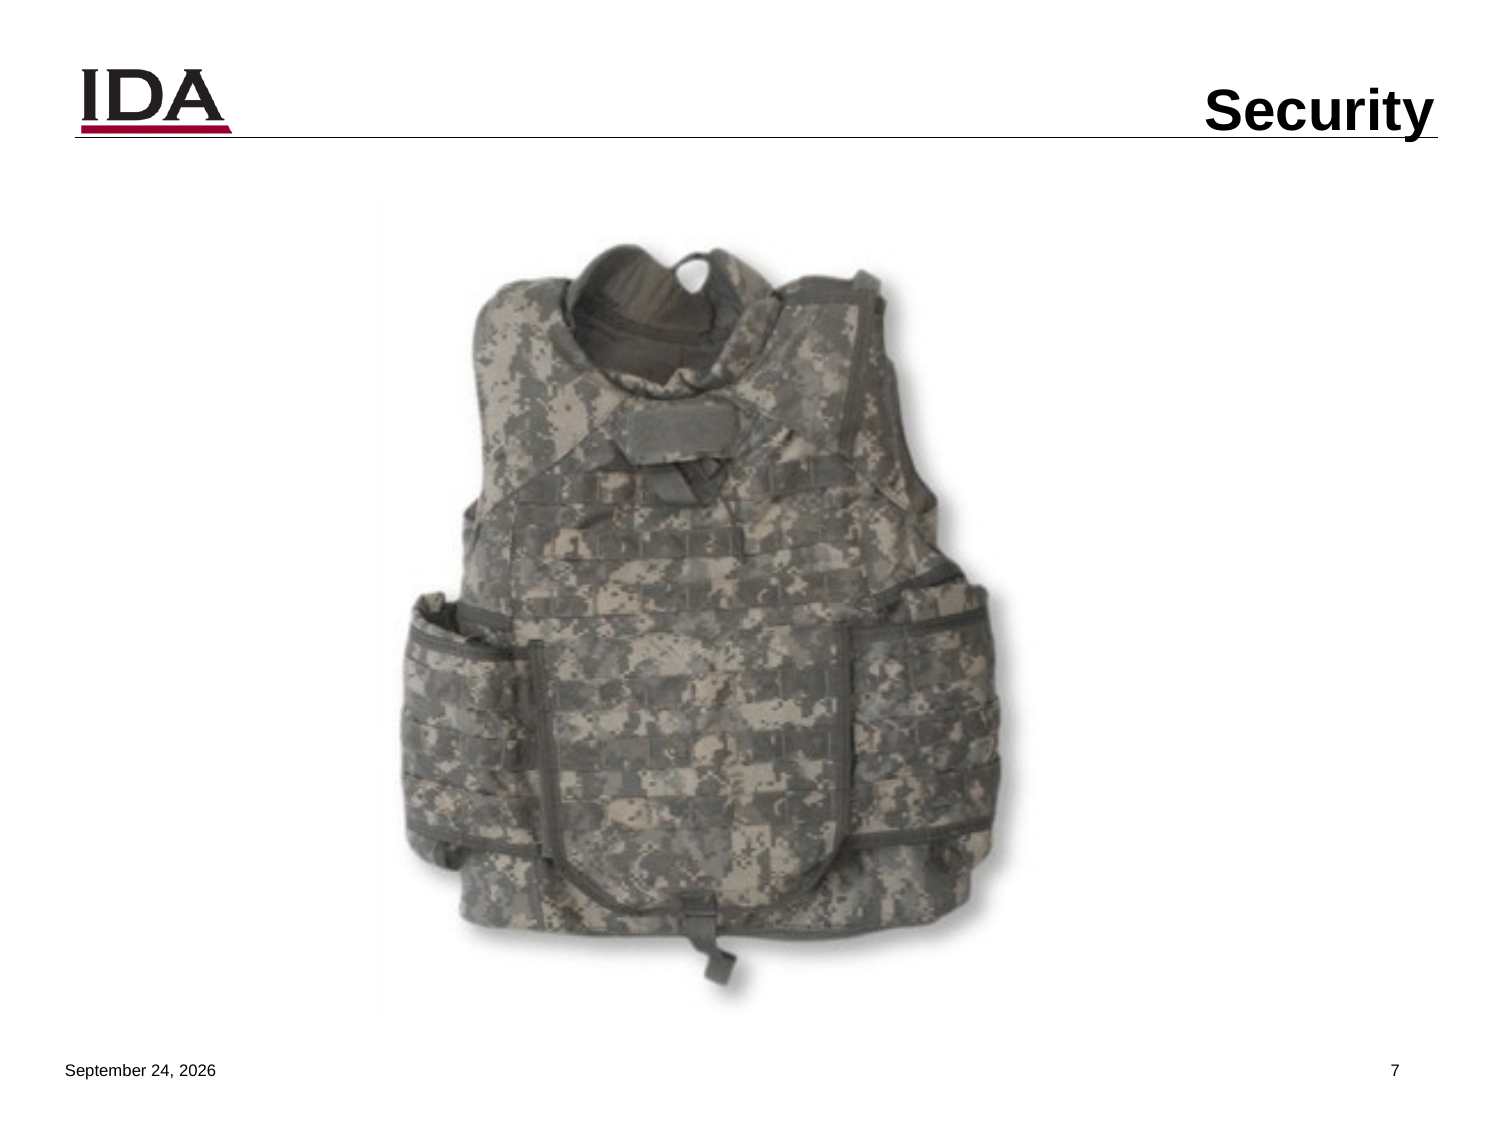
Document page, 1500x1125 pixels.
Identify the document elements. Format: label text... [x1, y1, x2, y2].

picture [77, 65, 233, 138]
text_box November 9, 2011 [49, 1012, 363, 1088]
title Security [425, 64, 1450, 150]
text_box <number> [1102, 1012, 1415, 1088]
picture [375, 199, 1063, 1019]
